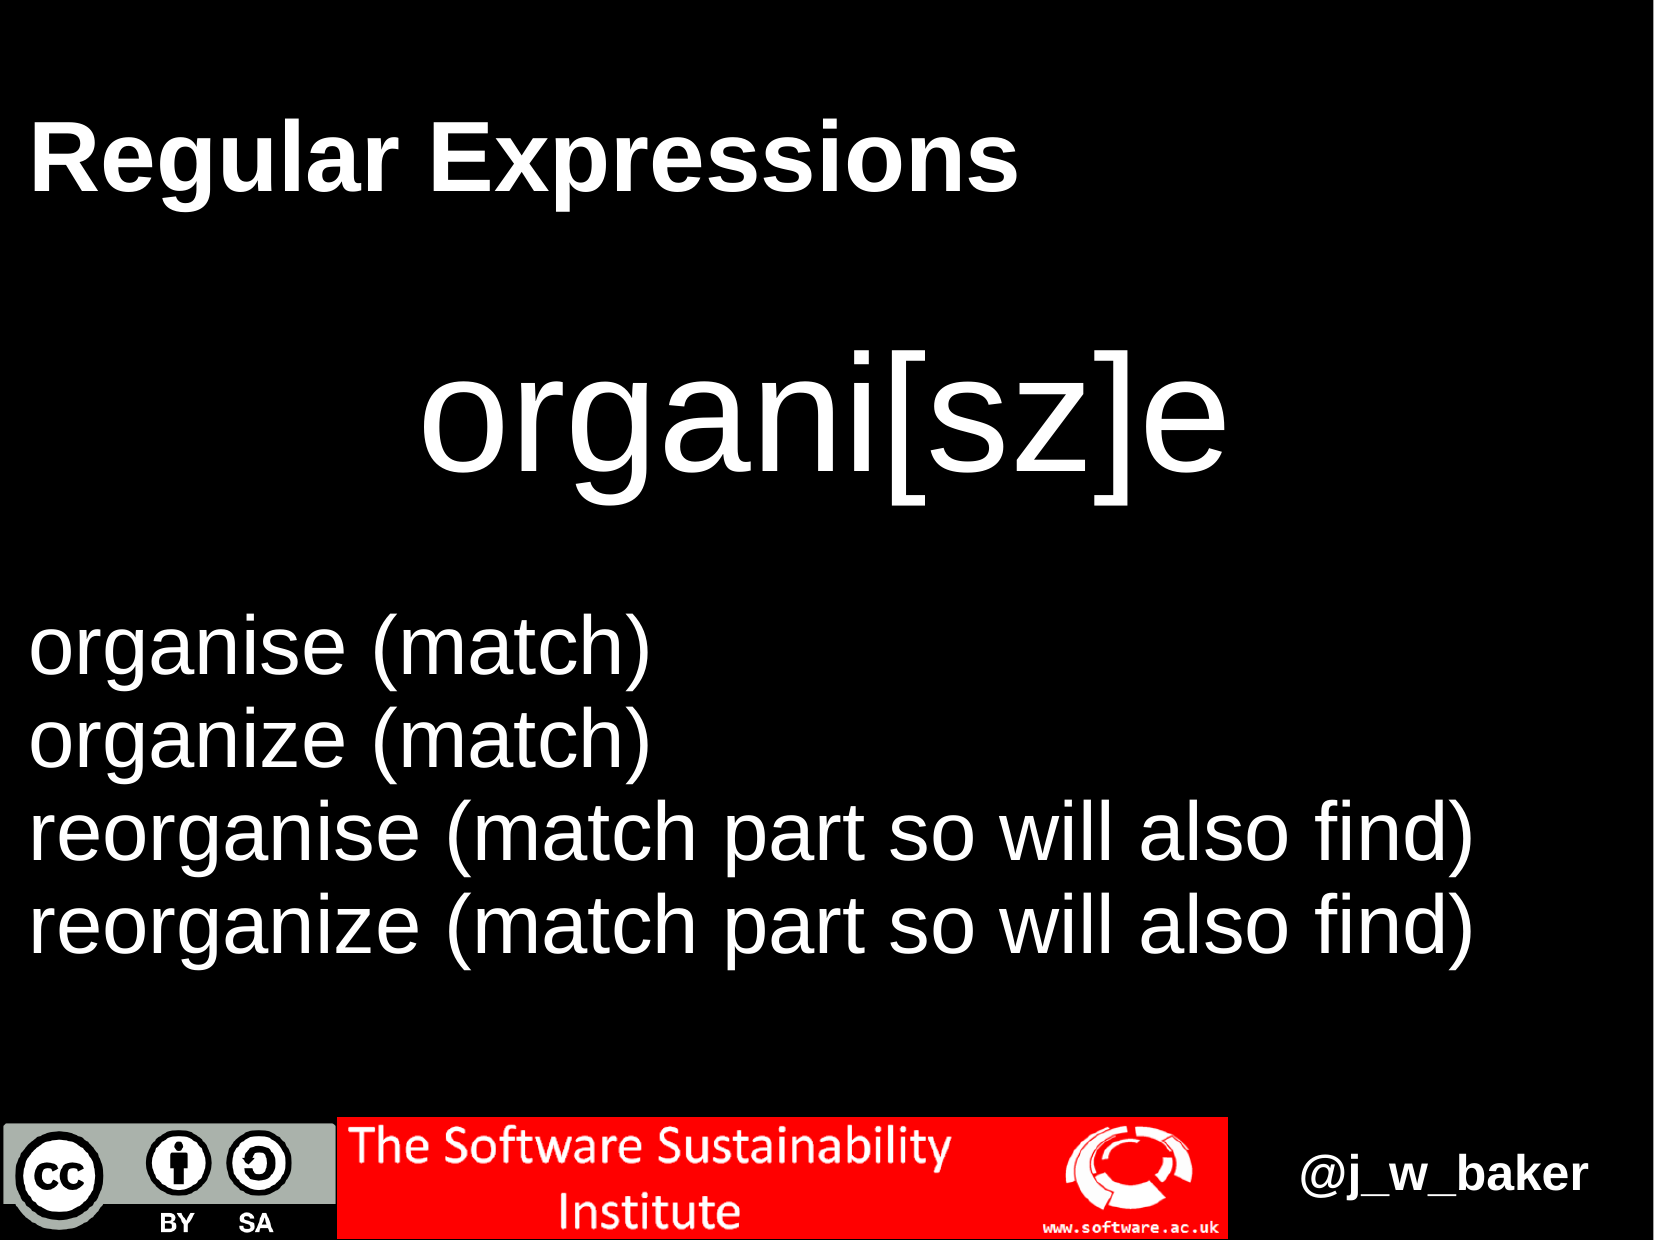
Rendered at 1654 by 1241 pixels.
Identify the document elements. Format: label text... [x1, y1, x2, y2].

picture [0, 1117, 1228, 1239]
text_box @j_w_baker [1266, 1085, 1622, 1241]
text_box Regular Expressions organi[sz]e organise (match) organize (match) reorganise (match part so will also find) reorganize (match part so will also find) [28, 100, 1623, 973]
